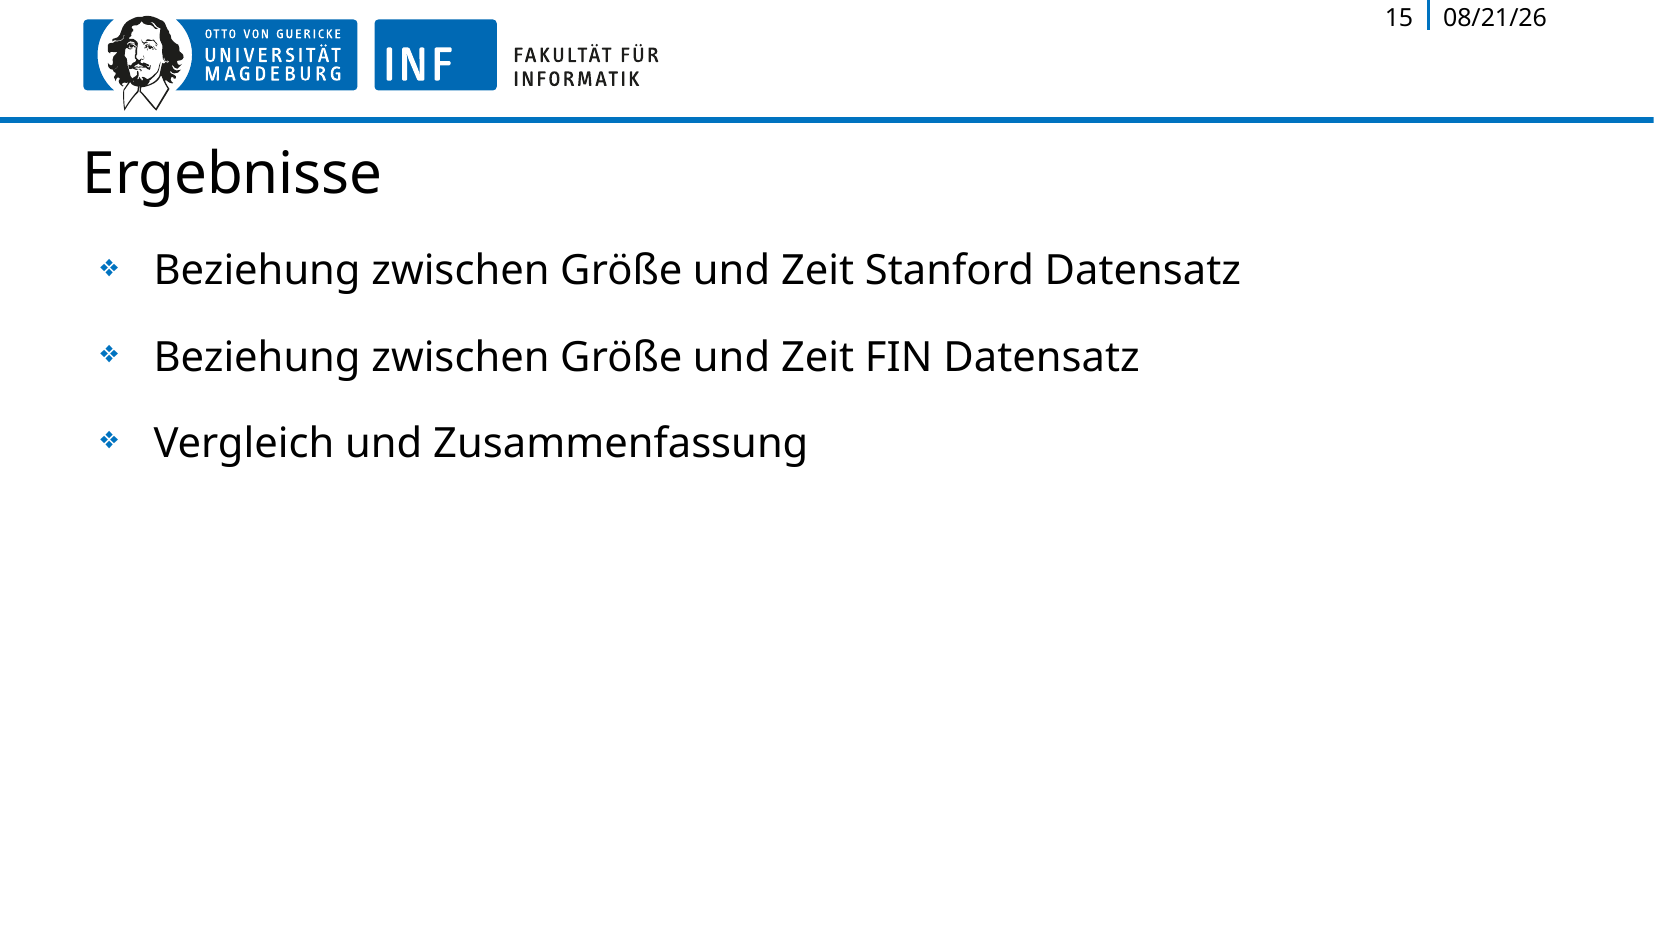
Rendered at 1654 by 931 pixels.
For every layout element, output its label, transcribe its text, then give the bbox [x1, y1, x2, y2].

list Beziehung zwischen Größe und Zeit Stanford Datensatz Beziehung zwischen Größe und Zeit FIN Datensatz Vergleich und Zusammenfassung [82, 240, 1571, 916]
title Ergebnisse [82, 131, 1571, 211]
